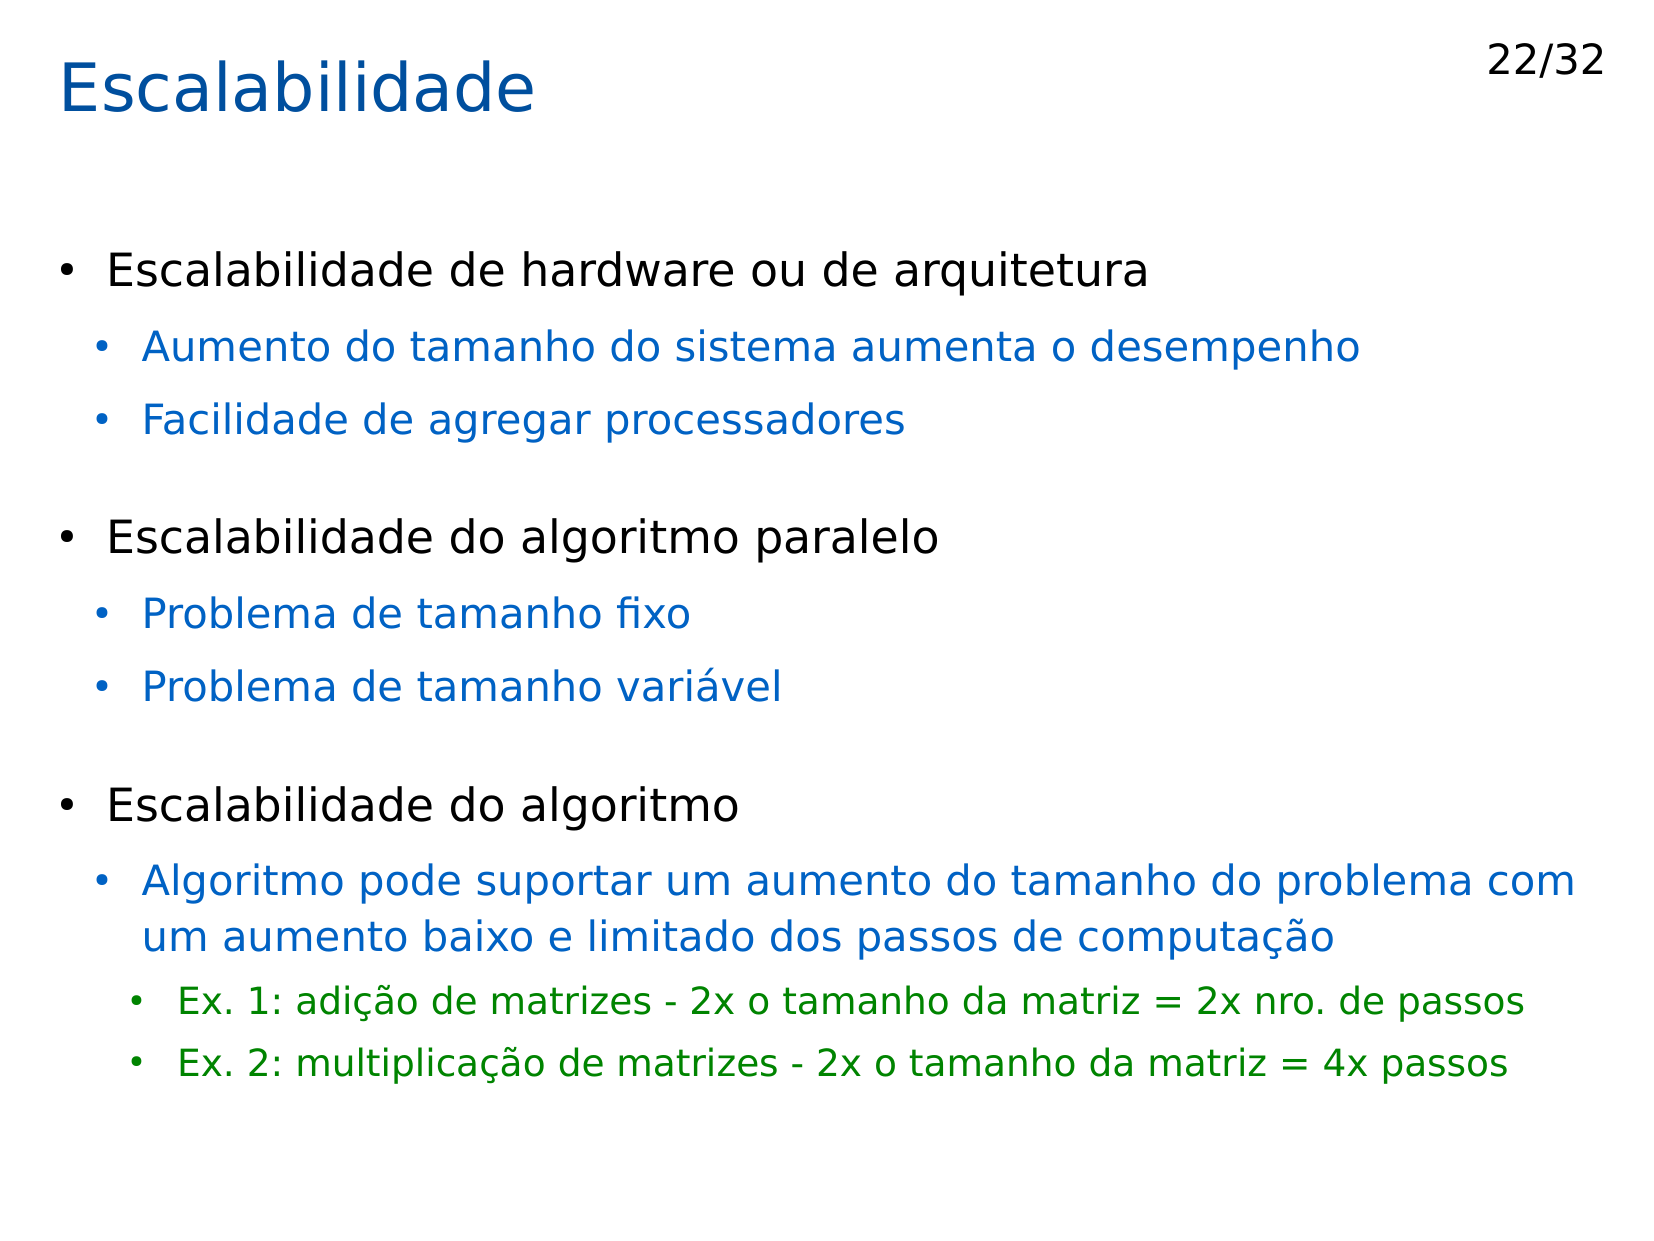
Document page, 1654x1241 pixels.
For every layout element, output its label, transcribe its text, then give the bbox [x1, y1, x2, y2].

list Escalabilidade de hardware ou de arquitetura Aumento do tamanho do sistema aumenta o desempenho Facilidade de agregar processadores Escalabilidade do algoritmo paralelo Problema de tamanho fixo Problema de tamanho variável Escalabilidade do algoritmo Algoritmo pode suportar um aumento do tamanho do problema com um aumento baixo e limitado dos passos de computação Ex. 1: adição de matrizes - 2x o tamanho da matriz = 2x nro. de passos Ex. 2: multiplicação de matrizes - 2x o tamanho da matriz = 4x passos [59, 236, 1595, 1211]
title Escalabilidade [59, 29, 1506, 148]
